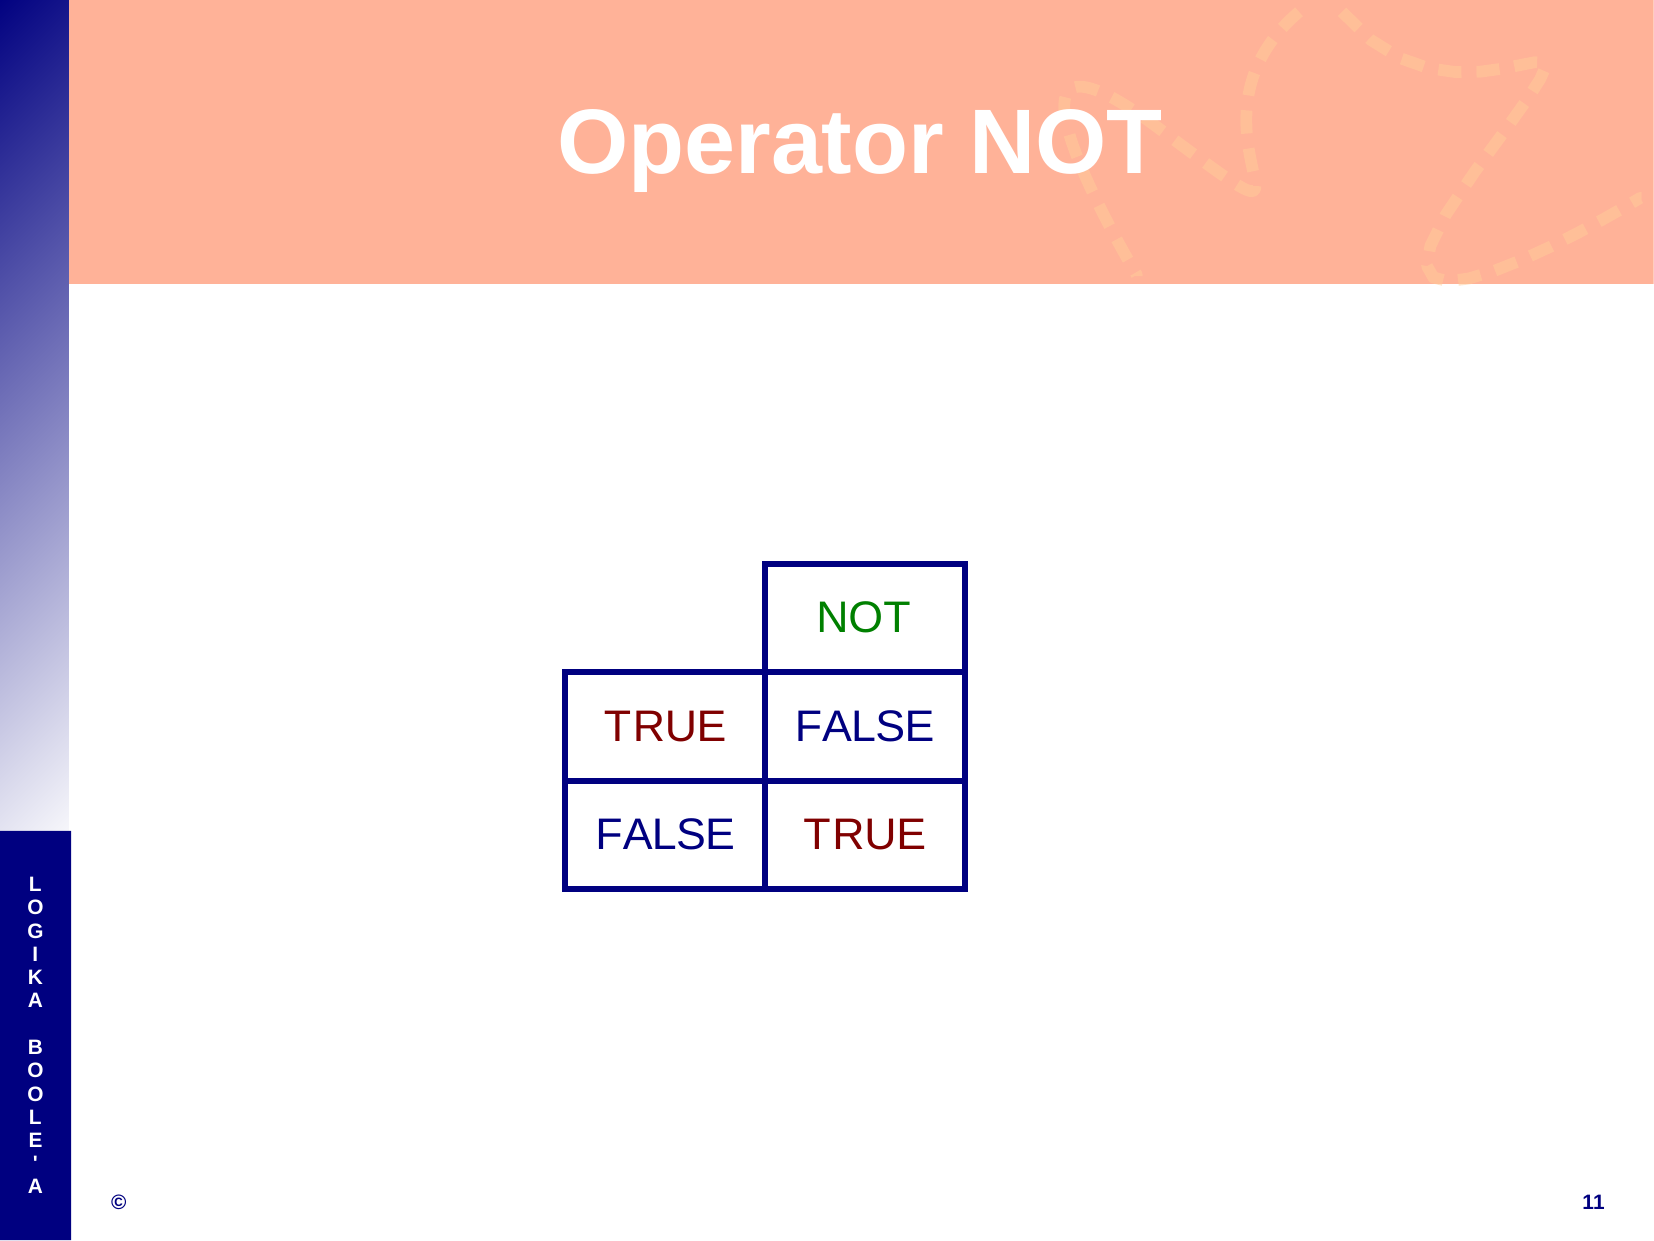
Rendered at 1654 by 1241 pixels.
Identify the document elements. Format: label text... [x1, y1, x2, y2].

text_box L O G I K A B O O L E ' A [0, 830, 71, 1241]
chart [560, 559, 1295, 992]
title Operator NOT [104, 37, 1617, 246]
